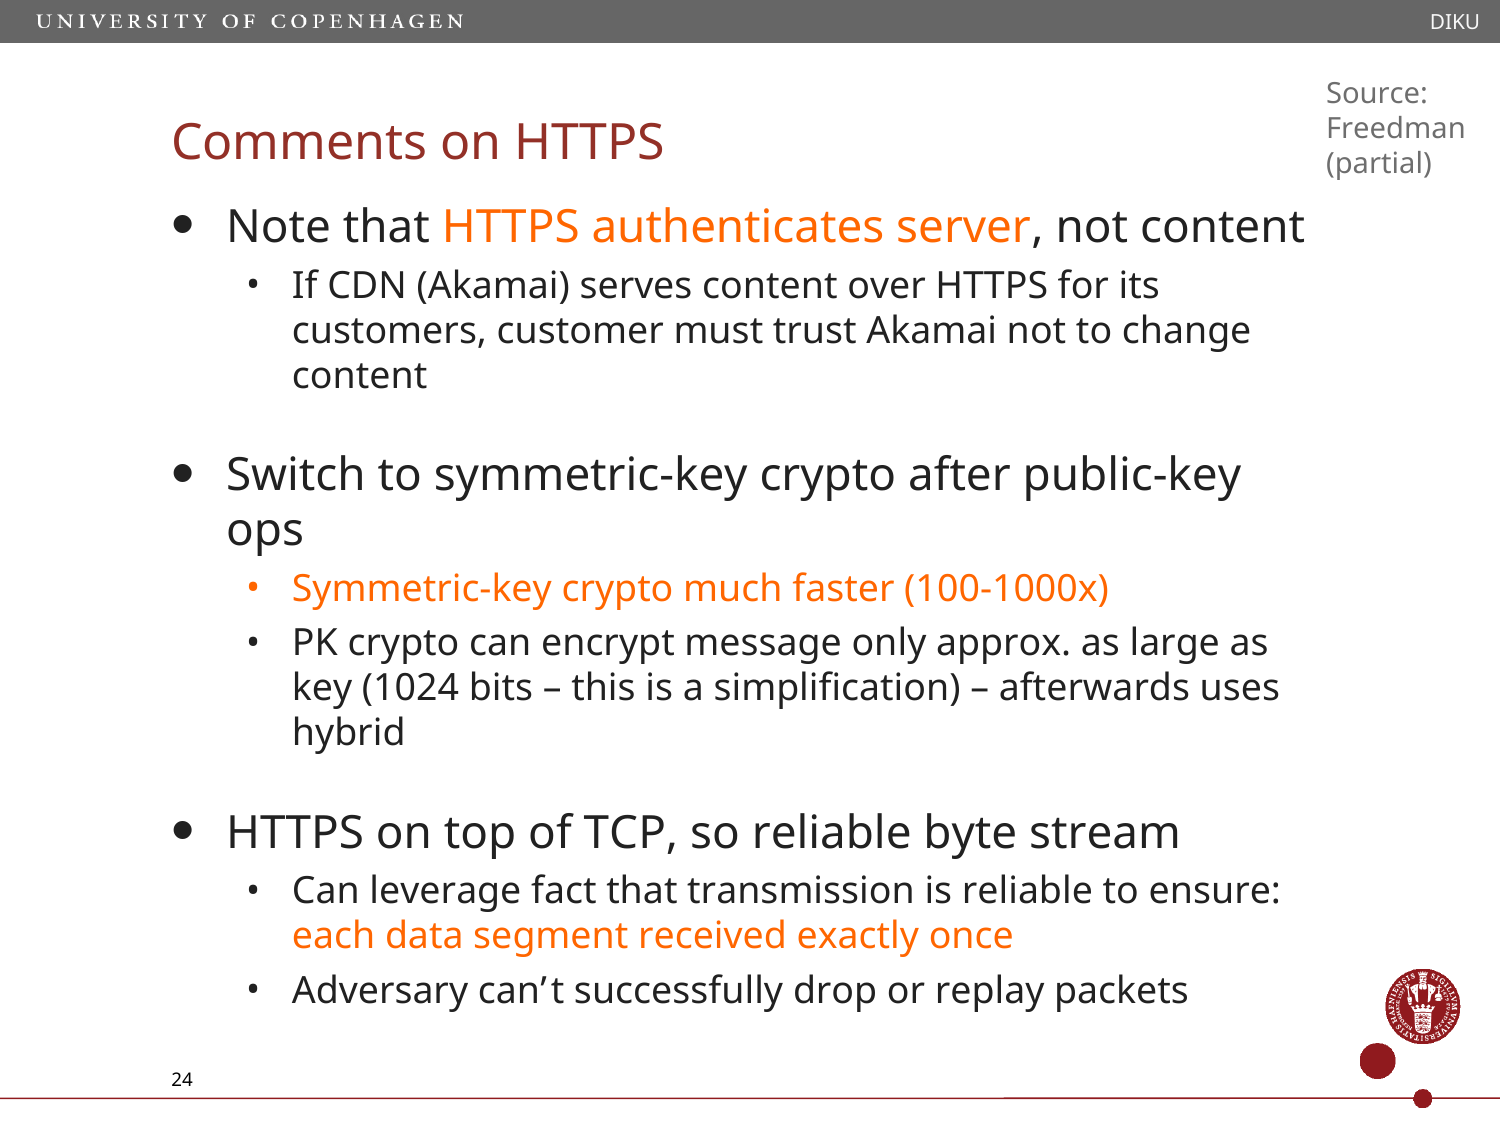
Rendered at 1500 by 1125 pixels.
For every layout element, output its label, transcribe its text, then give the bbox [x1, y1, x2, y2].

text_box DIKU [469, 0, 1495, 43]
text_box Source: Freedman (partial) [1311, 66, 1495, 187]
text_box <number> [171, 1067, 522, 1092]
text_box Comments on HTTPS [171, 75, 1311, 171]
picture [0, 910, 1500, 1122]
text_box Note that HTTPS authenticates server, not content If CDN (Akamai) serves content over HTTPS for its customers, customer must trust Akamai not to change content Switch to symmetric-key crypto after public-key ops Symmetric-key crypto much faster (100-1000x) PK crypto can encrypt message only approx. as large as key (1024 bits – this is a simplification) – afterwards uses hybrid HTTPS on top of TCP, so reliable byte stream Can leverage fact that transmission is reliable to ensure: each data segment received exactly once Adversary can’t successfully drop or replay packets [171, 196, 1329, 871]
